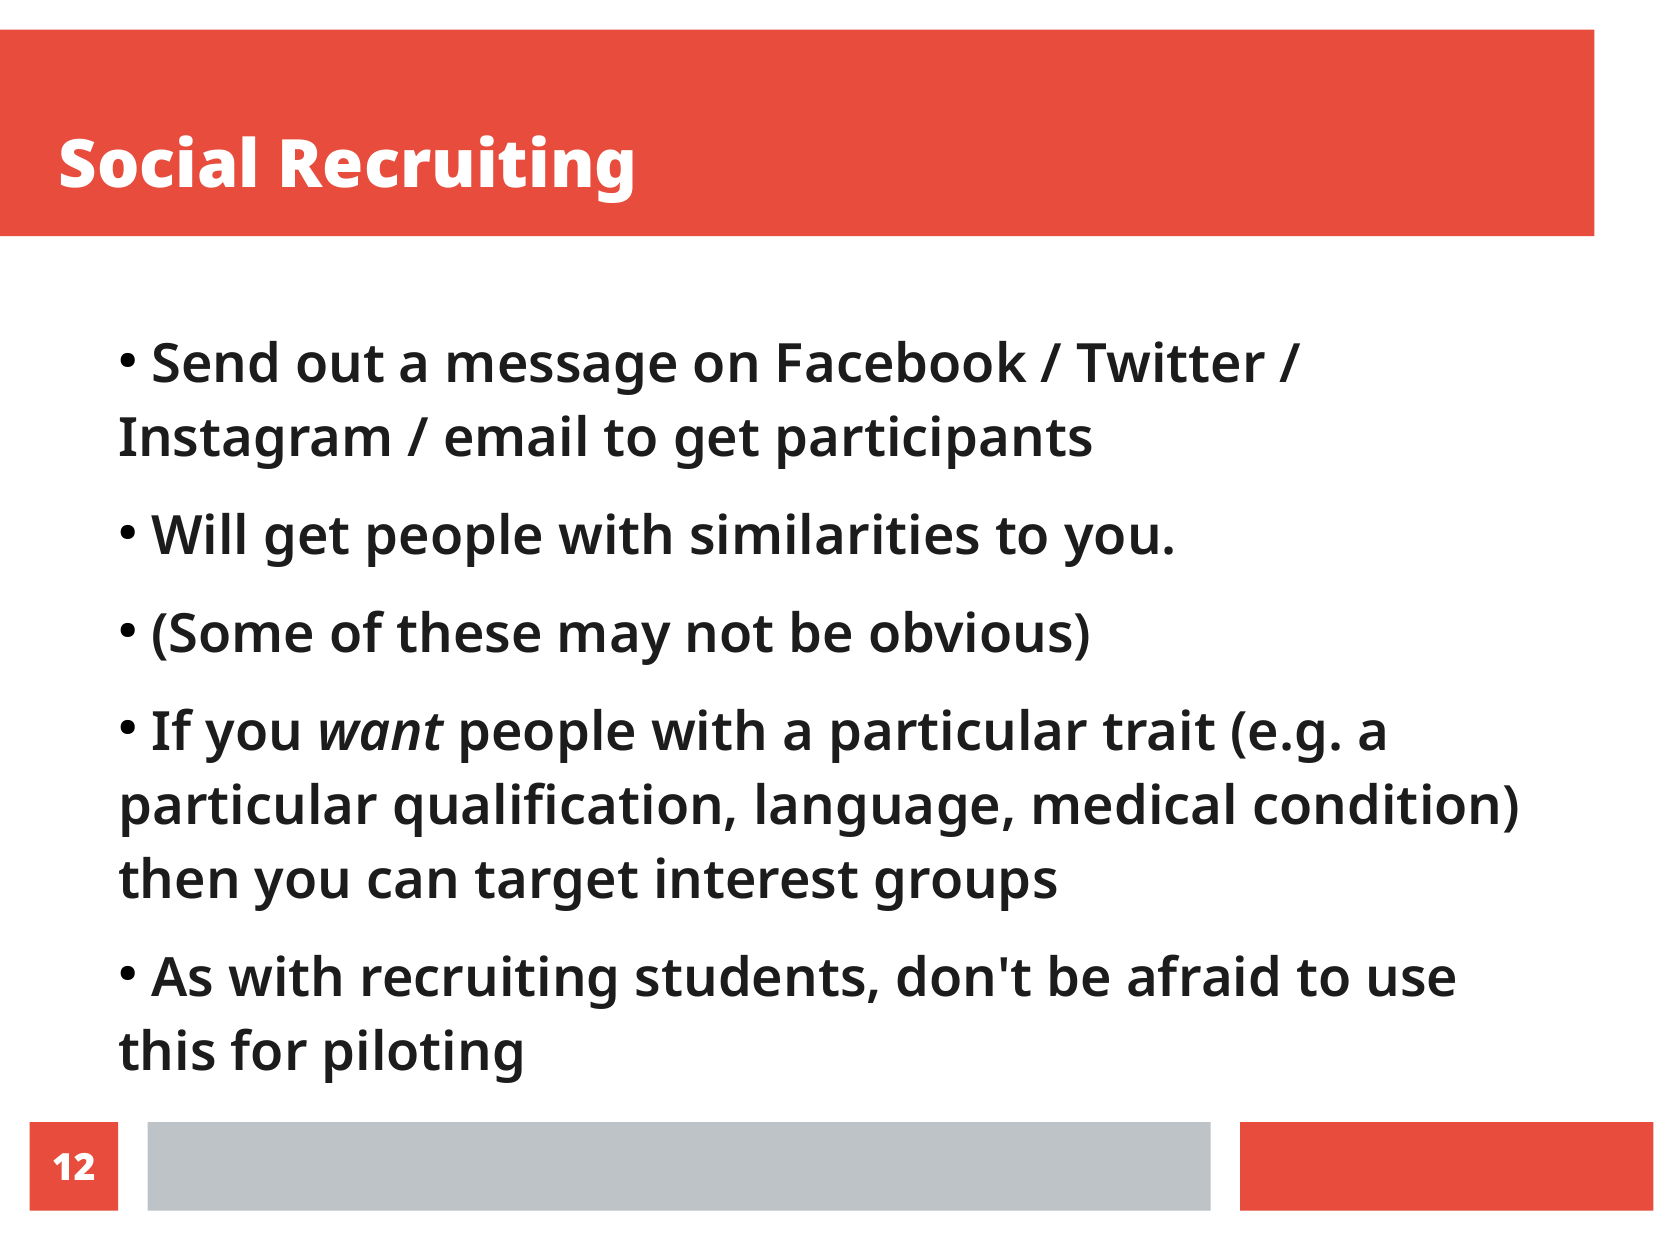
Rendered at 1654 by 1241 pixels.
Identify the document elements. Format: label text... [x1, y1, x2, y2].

title Social Recruiting [59, 59, 1595, 207]
list Send out a message on Facebook / Twitter / Instagram / email to get participants Will get people with similarities to you. (Some of these may not be obvious) If you want people with a particular trait (e.g. a particular qualification, language, medical condition) then you can target interest groups As with recruiting students, don't be afraid to use this for piloting [59, 324, 1565, 1093]
